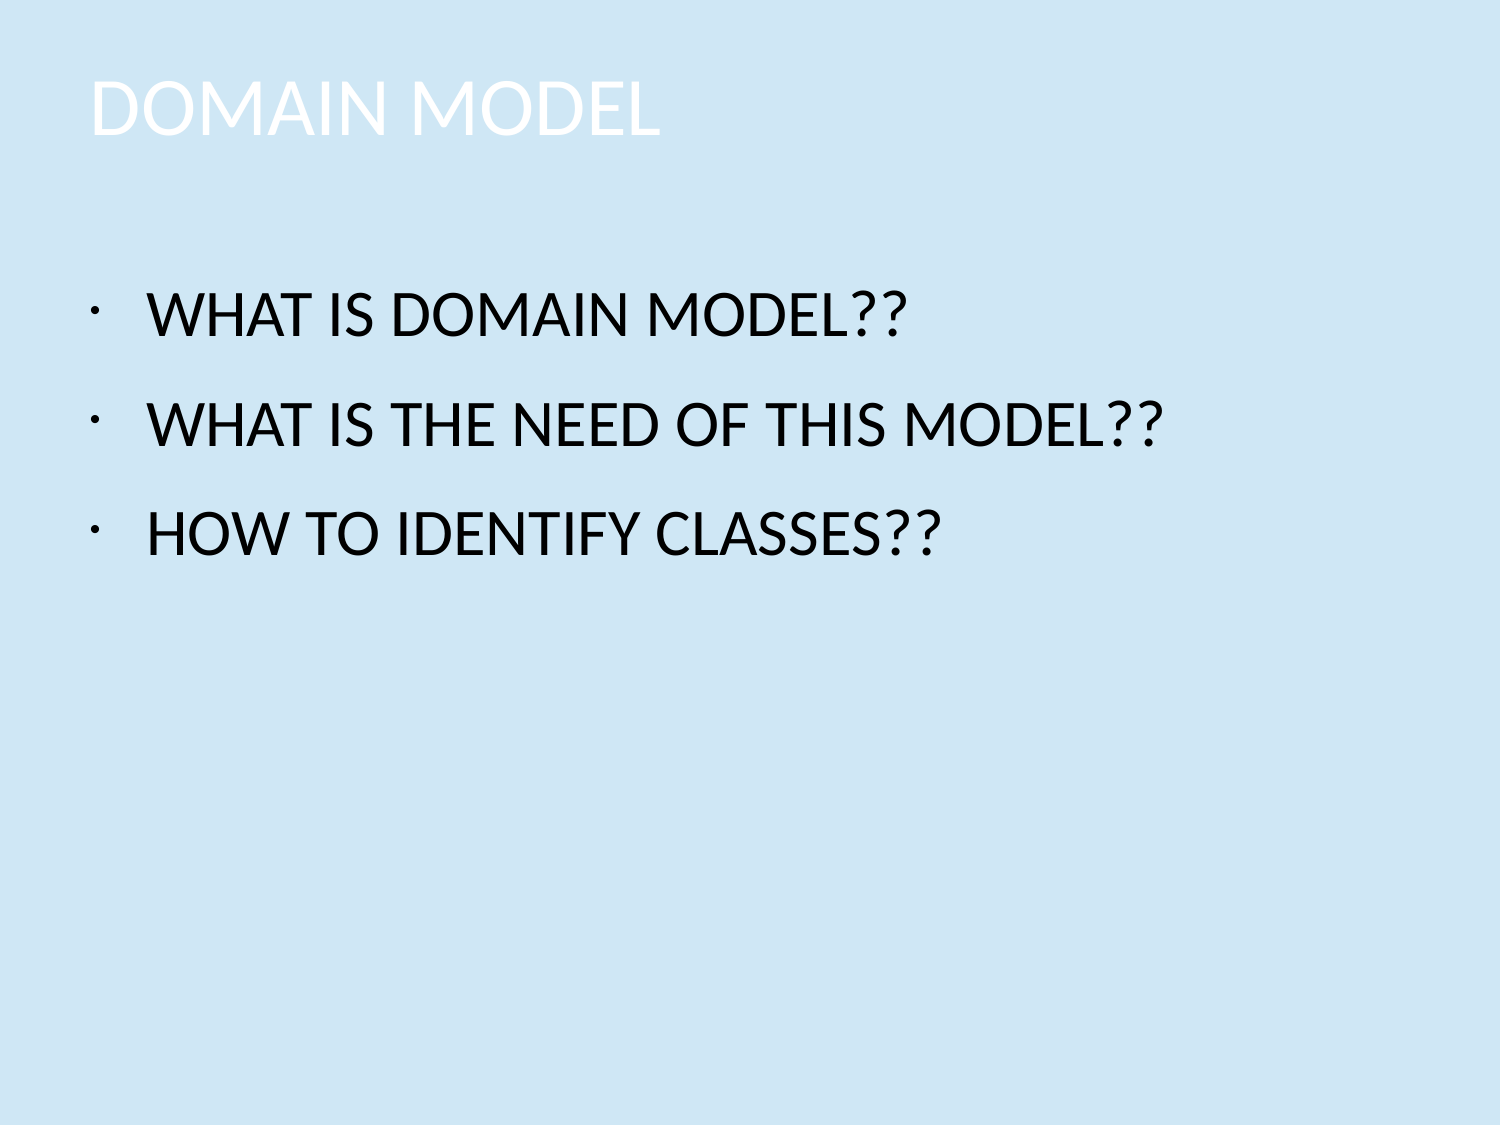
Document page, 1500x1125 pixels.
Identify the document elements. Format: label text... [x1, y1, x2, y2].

list WHAT IS DOMAIN MODEL?? WHAT IS THE NEED OF THIS MODEL?? HOW TO IDENTIFY CLASSES?? [75, 262, 1425, 1005]
title DOMAIN MODEL [75, 45, 1425, 233]
